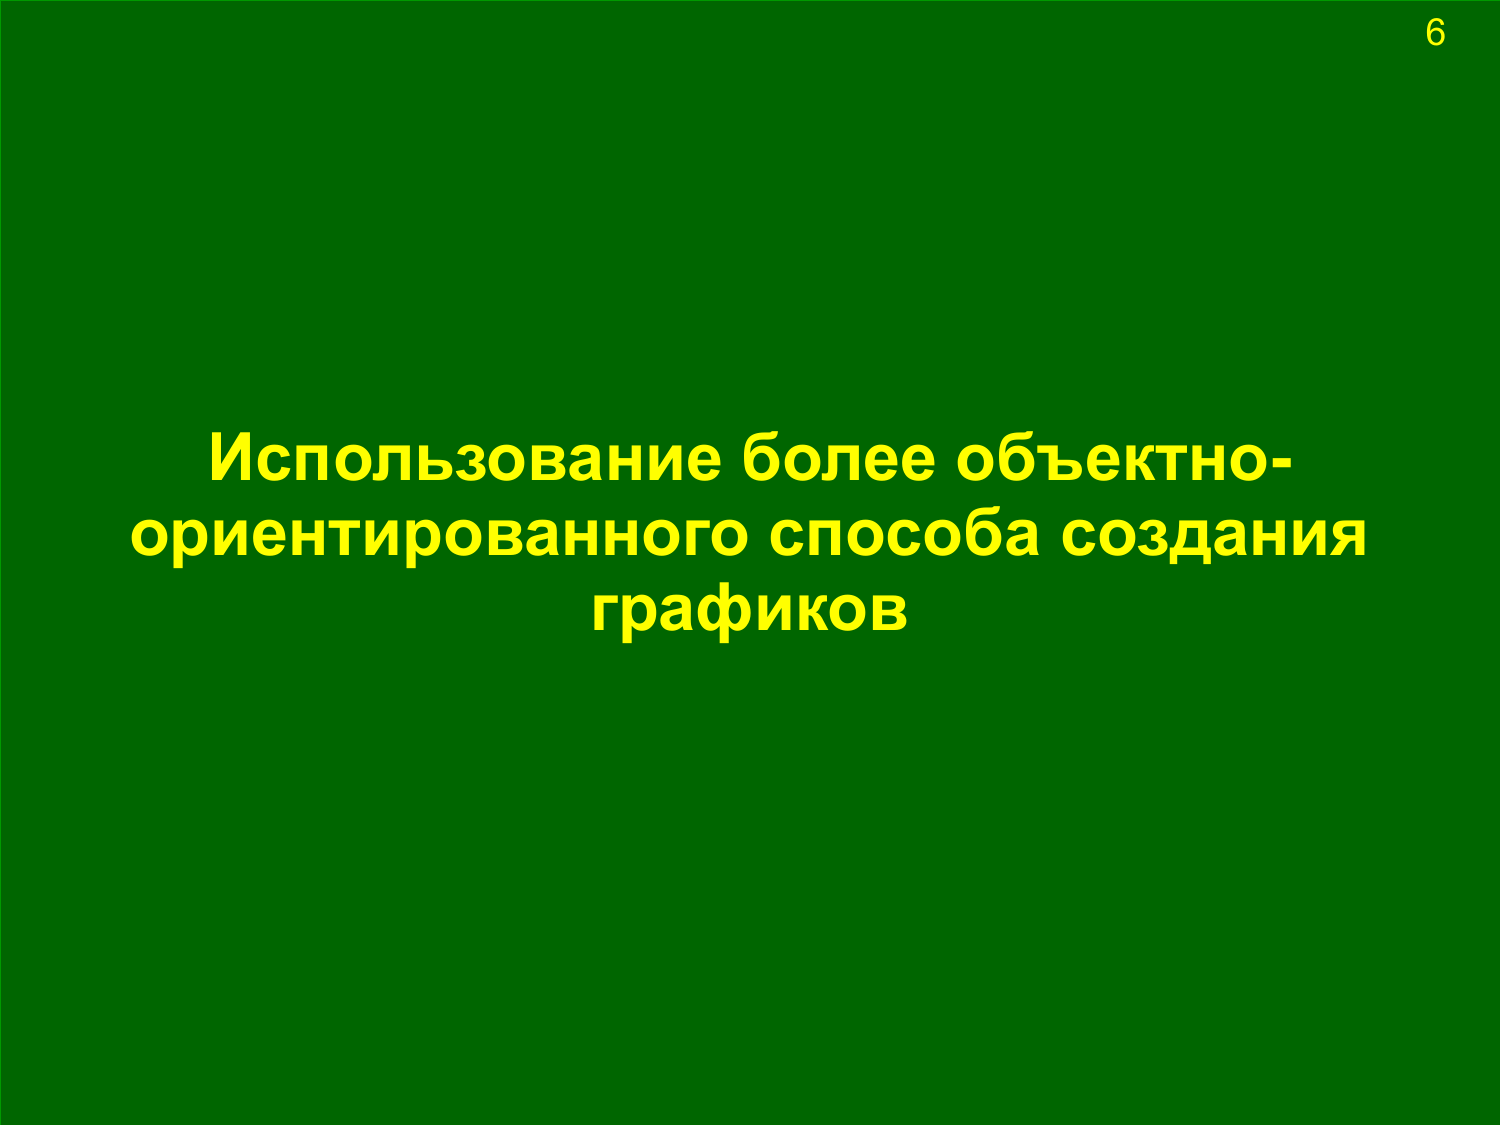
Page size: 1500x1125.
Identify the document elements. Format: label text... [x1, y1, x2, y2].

title Использование более объектно-ориентированного способа создания графиков [75, 419, 1426, 645]
